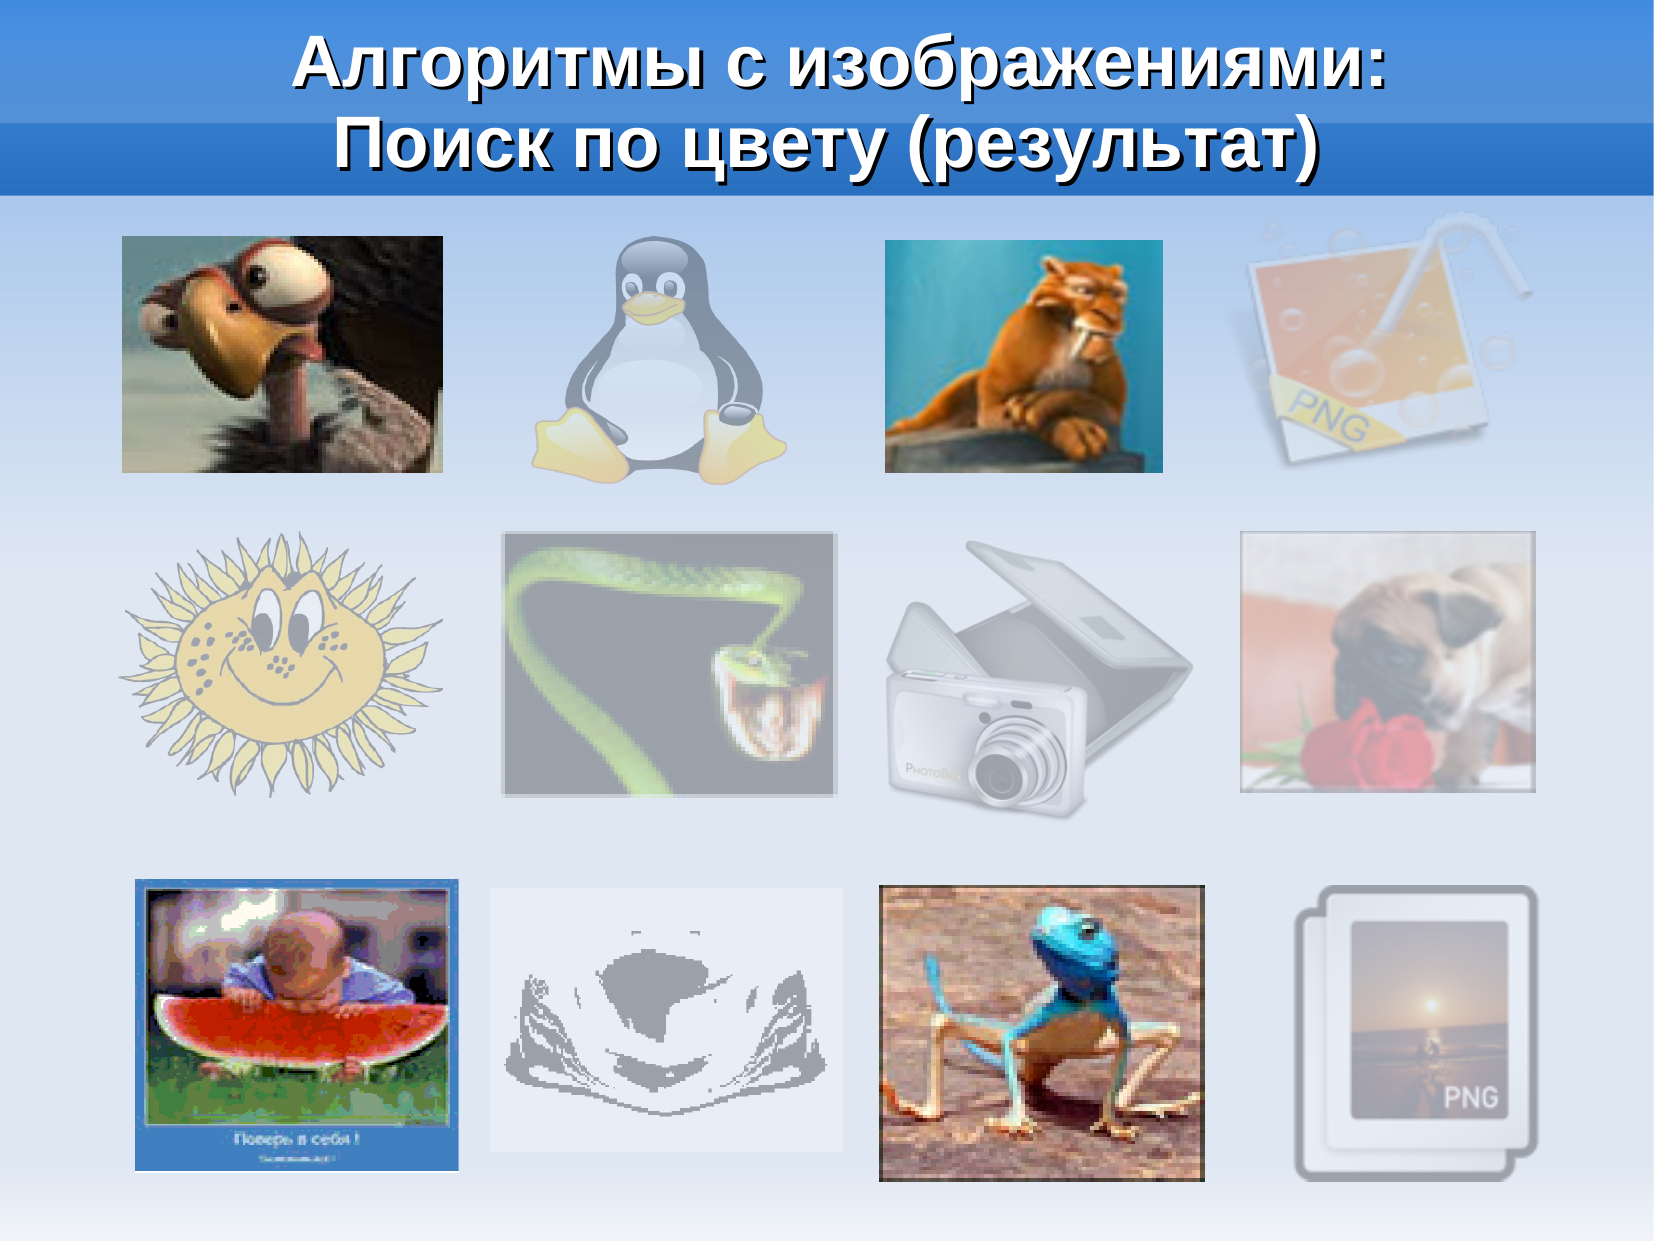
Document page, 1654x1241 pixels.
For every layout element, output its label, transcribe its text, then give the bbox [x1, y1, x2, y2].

picture [0, 0, 1654, 1241]
title Алгоритмы с изображениями: Поиск по цвету (результат) [82, 0, 1571, 206]
